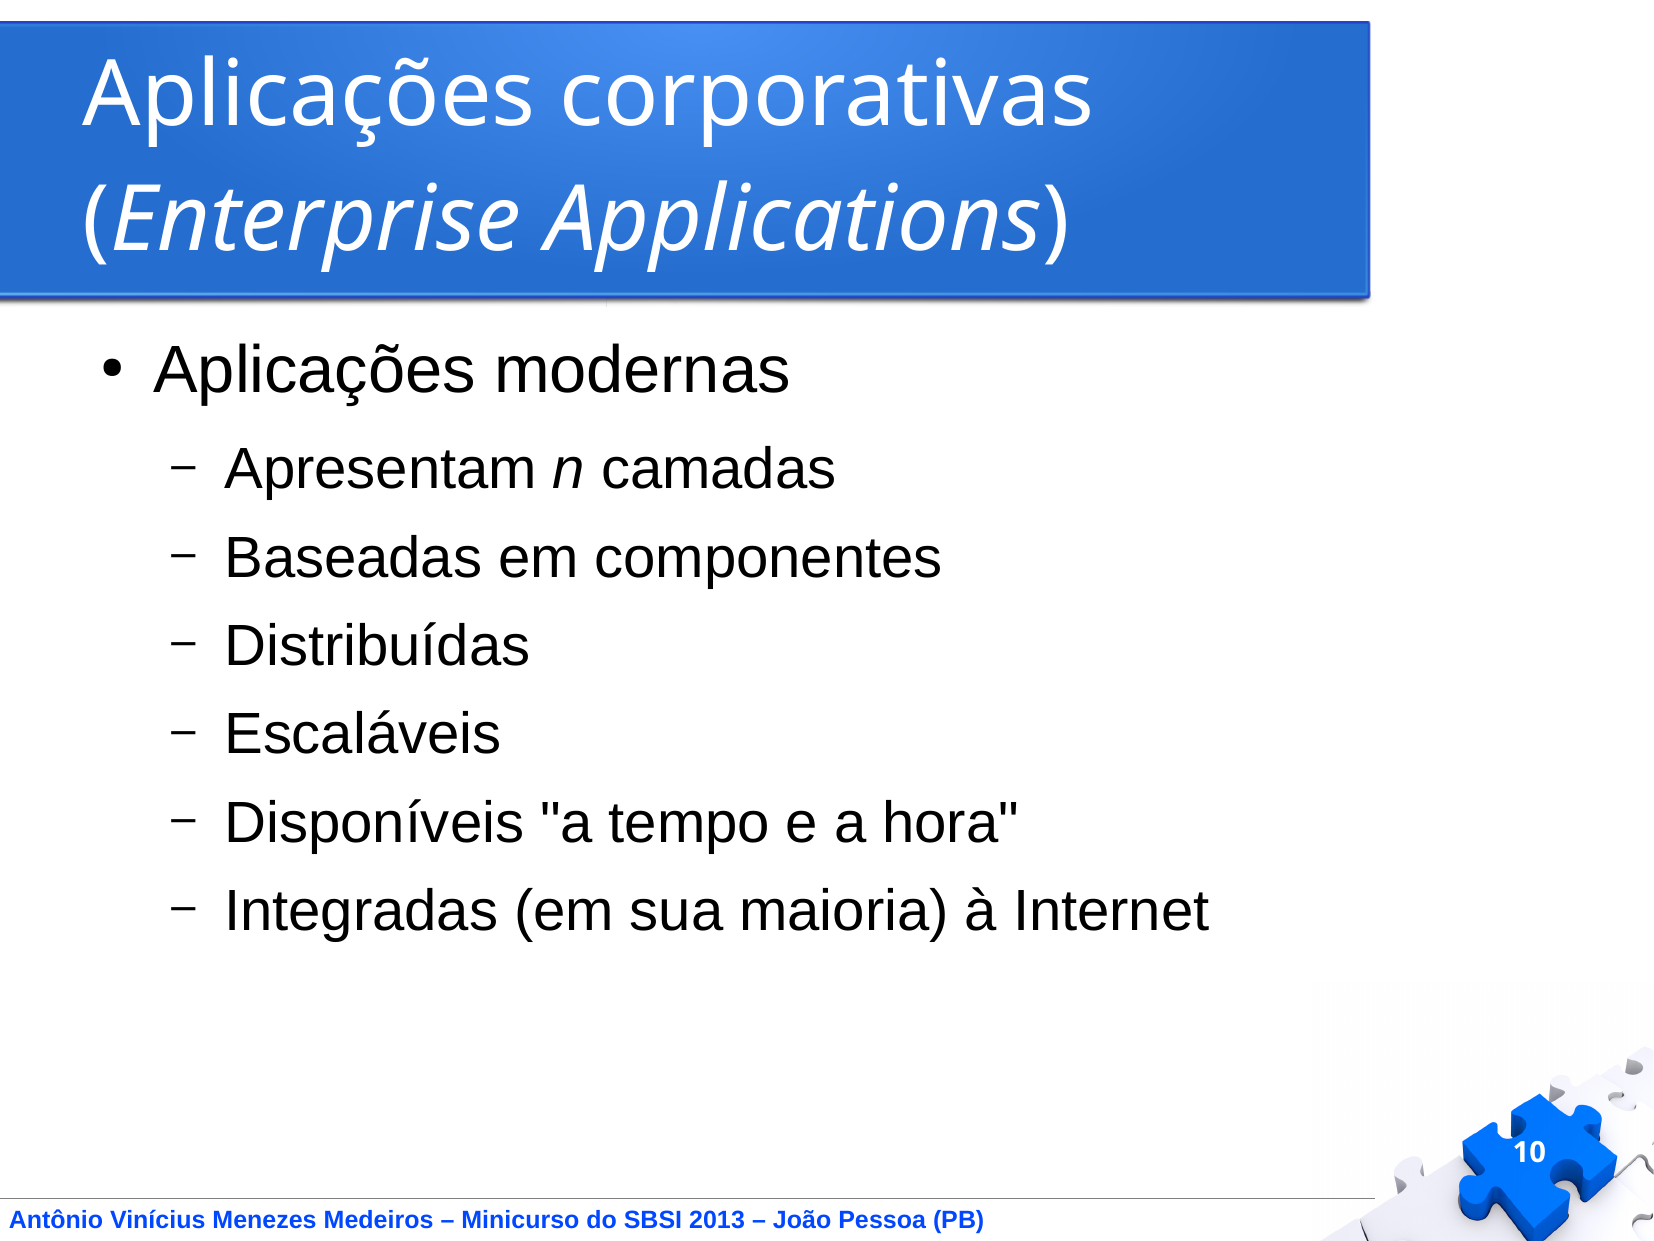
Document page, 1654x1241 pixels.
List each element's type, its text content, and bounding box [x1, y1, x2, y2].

picture [0, 21, 1375, 307]
title Aplicações corporativas (Enterprise Applications) [82, 49, 1323, 257]
list Aplicações modernas Apresentam n camadas Baseadas em componentes Distribuídas Escaláveis Disponíveis "a tempo e a hora" Integradas (em sua maioria) à Internet [82, 332, 1356, 1111]
picture [1311, 983, 1654, 1241]
